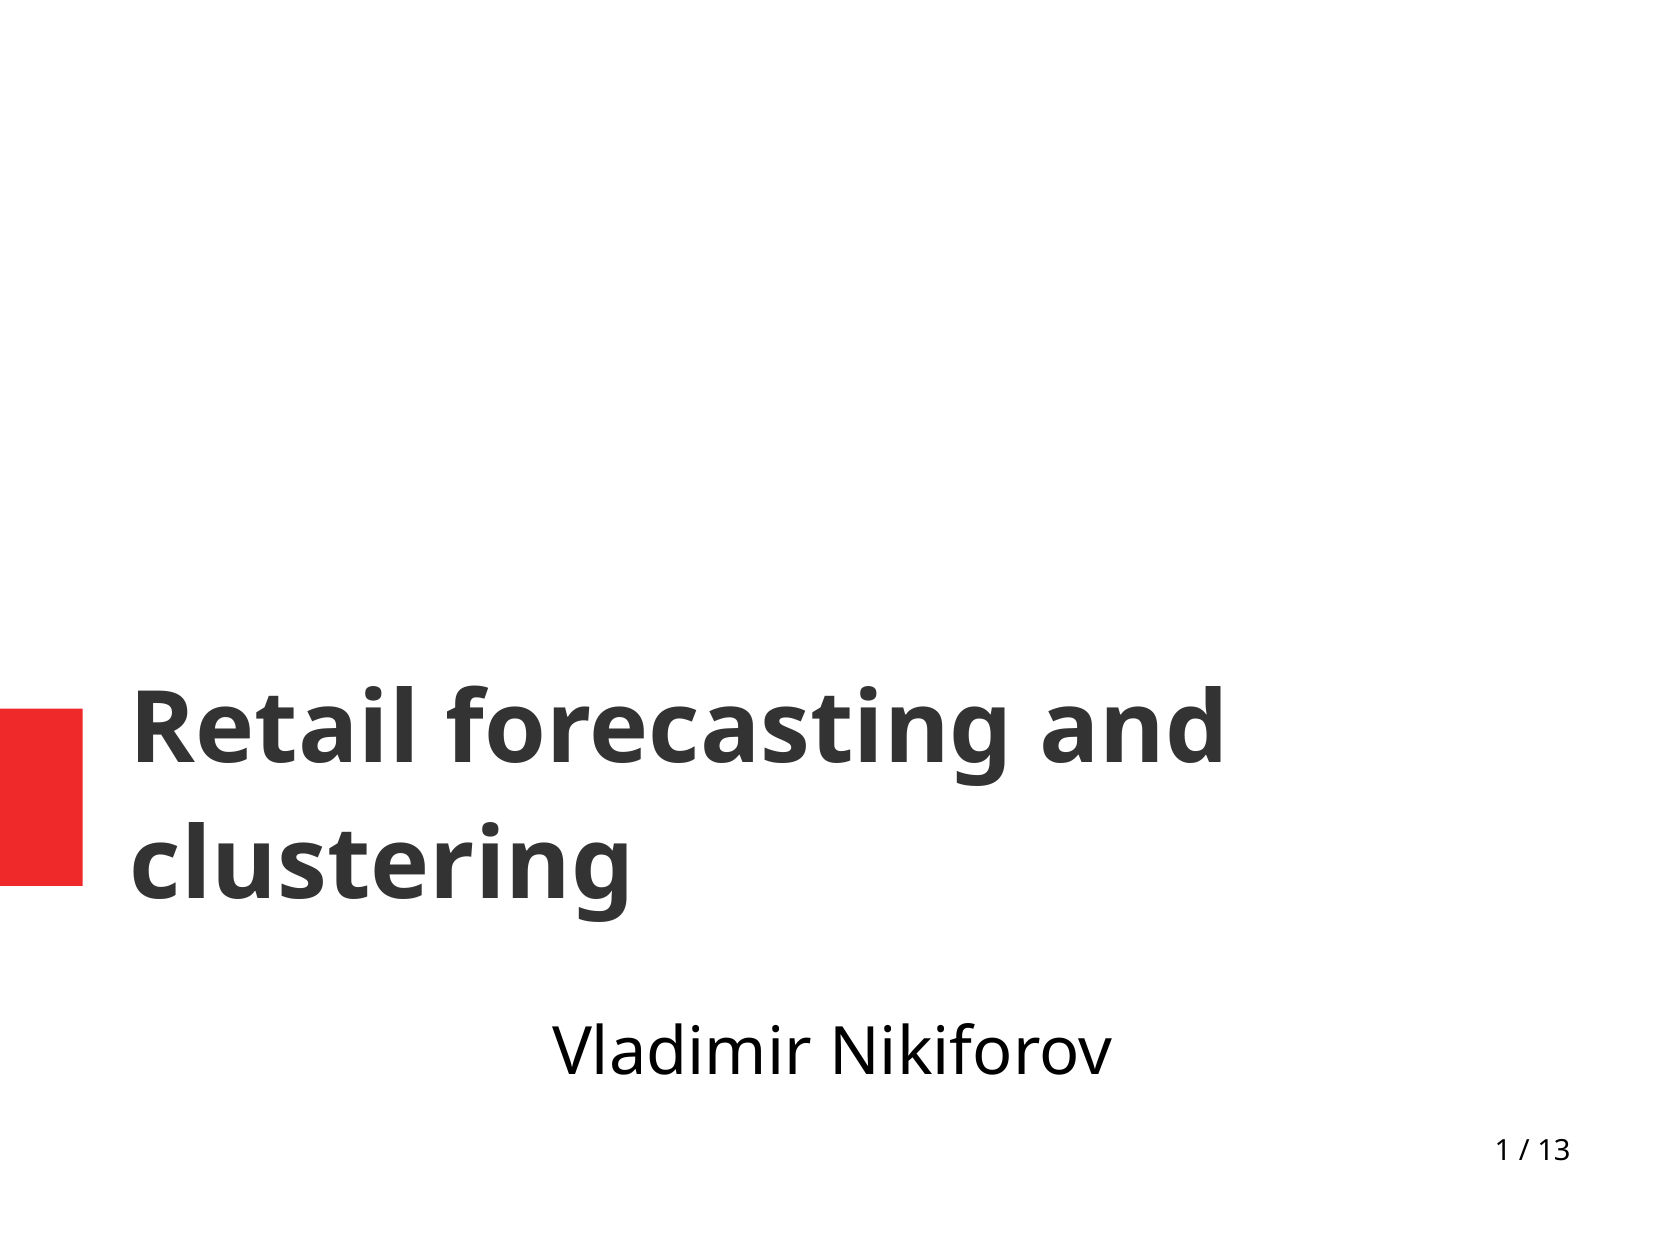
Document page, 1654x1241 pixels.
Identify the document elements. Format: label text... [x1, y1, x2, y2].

title Retail forecasting and clustering [129, 655, 1536, 928]
subtitle Vladimir Nikiforov [129, 968, 1536, 1130]
